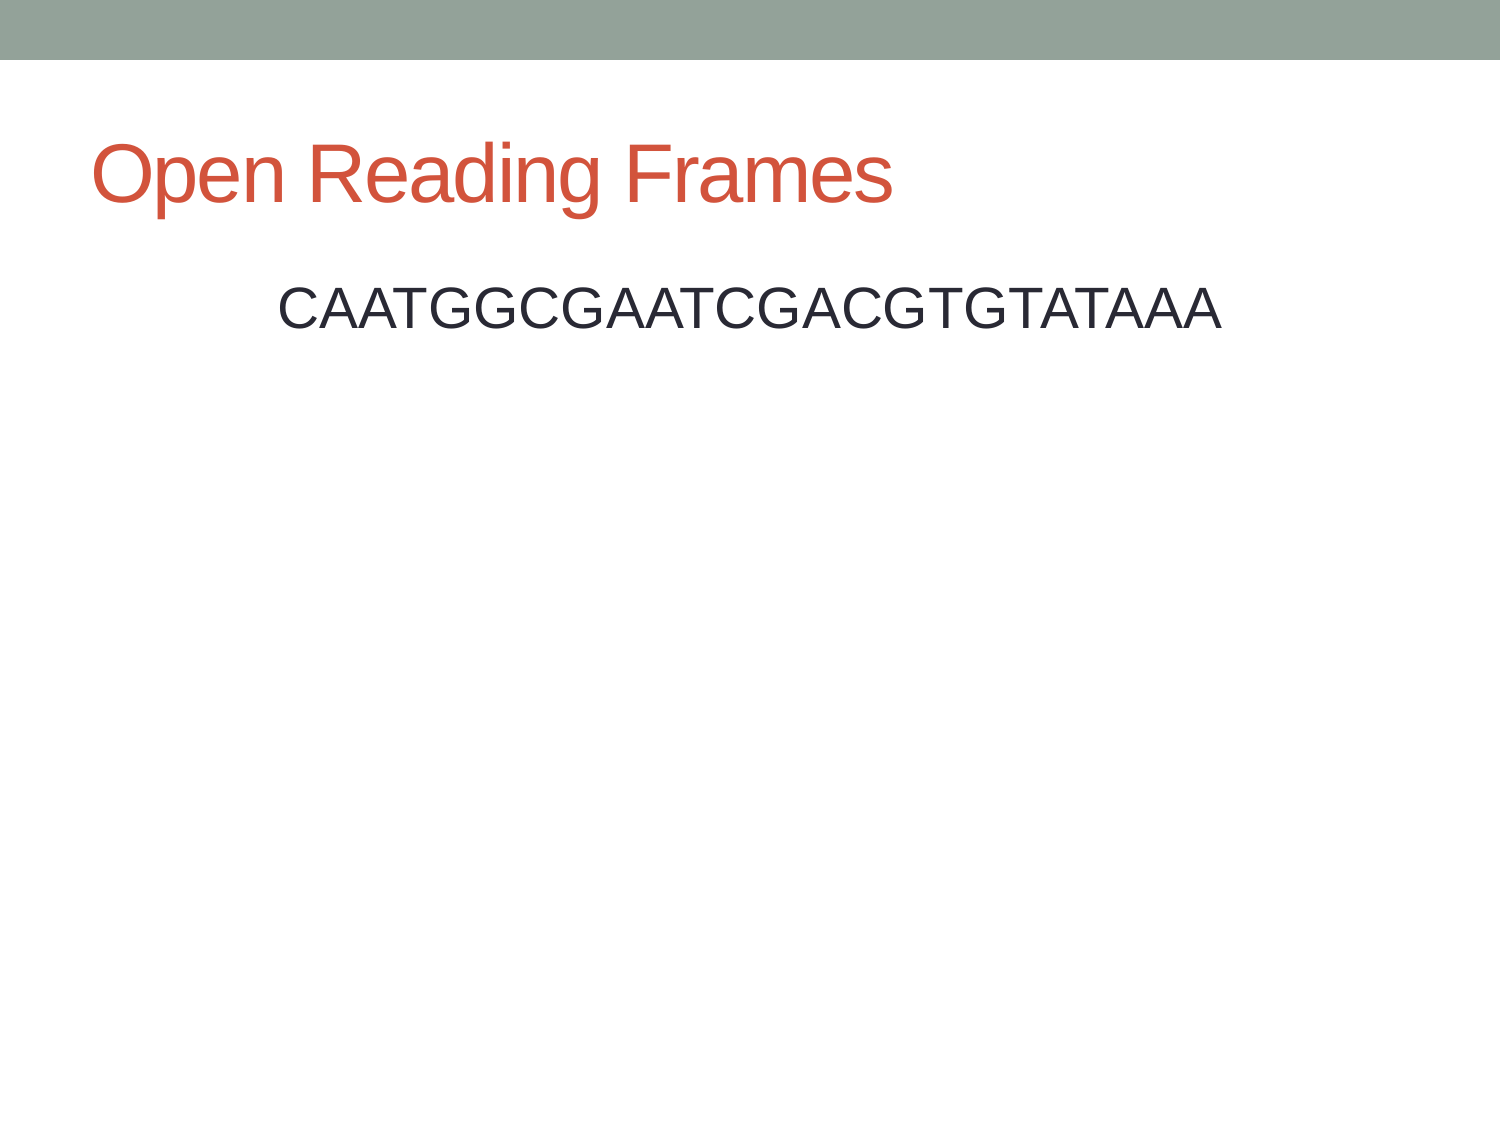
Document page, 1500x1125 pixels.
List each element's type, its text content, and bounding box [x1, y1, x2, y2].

title Open Reading Frames [75, 87, 1425, 250]
list CAATGGCGAATCGACGTGTATAAA [75, 262, 1425, 1063]
